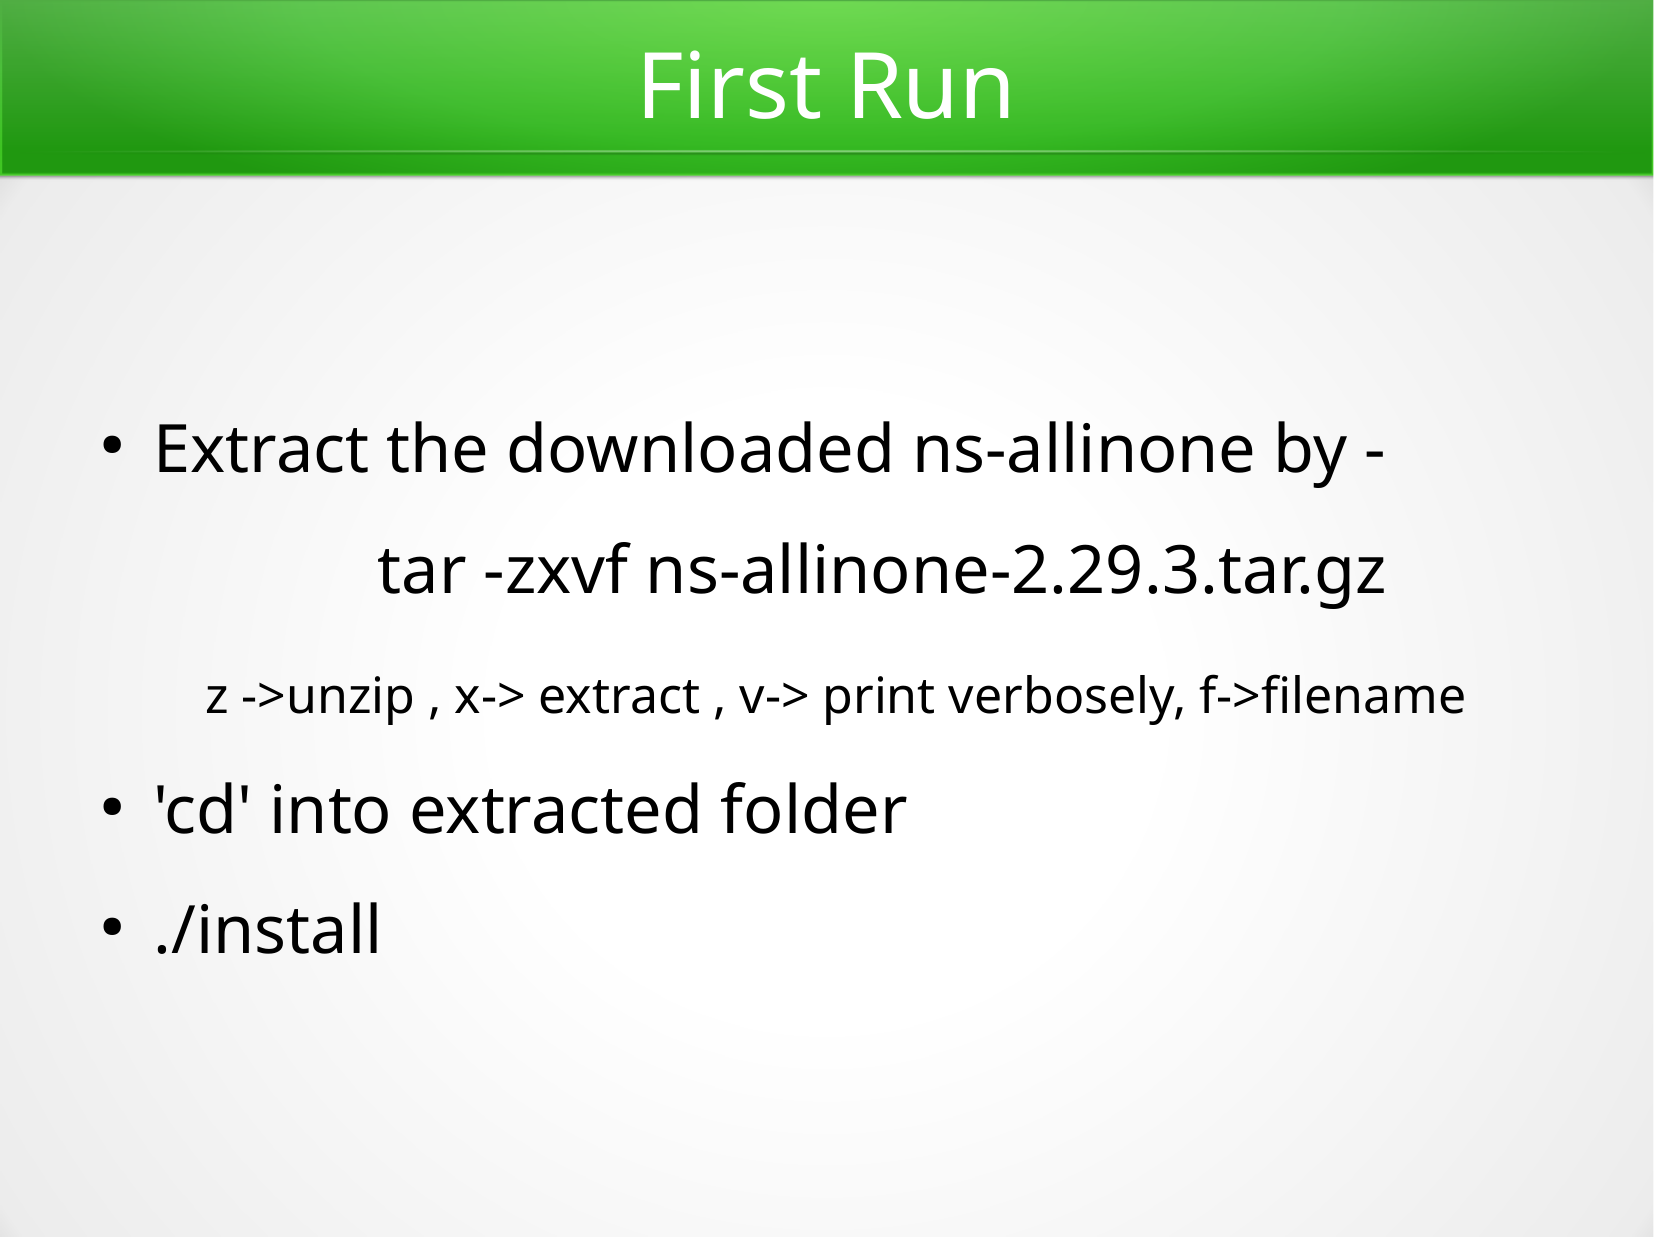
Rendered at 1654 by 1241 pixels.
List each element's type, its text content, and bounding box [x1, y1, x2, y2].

picture [0, 0, 1654, 1237]
title First Run [82, 11, 1571, 154]
list Extract the downloaded ns-allinone by - tar -zxvf ns-allinone-2.29.3.tar.gz z ->unzip , x-> extract , v-> print verbosely, f->filename 'cd' into extracted folder ./install [82, 401, 1571, 1221]
